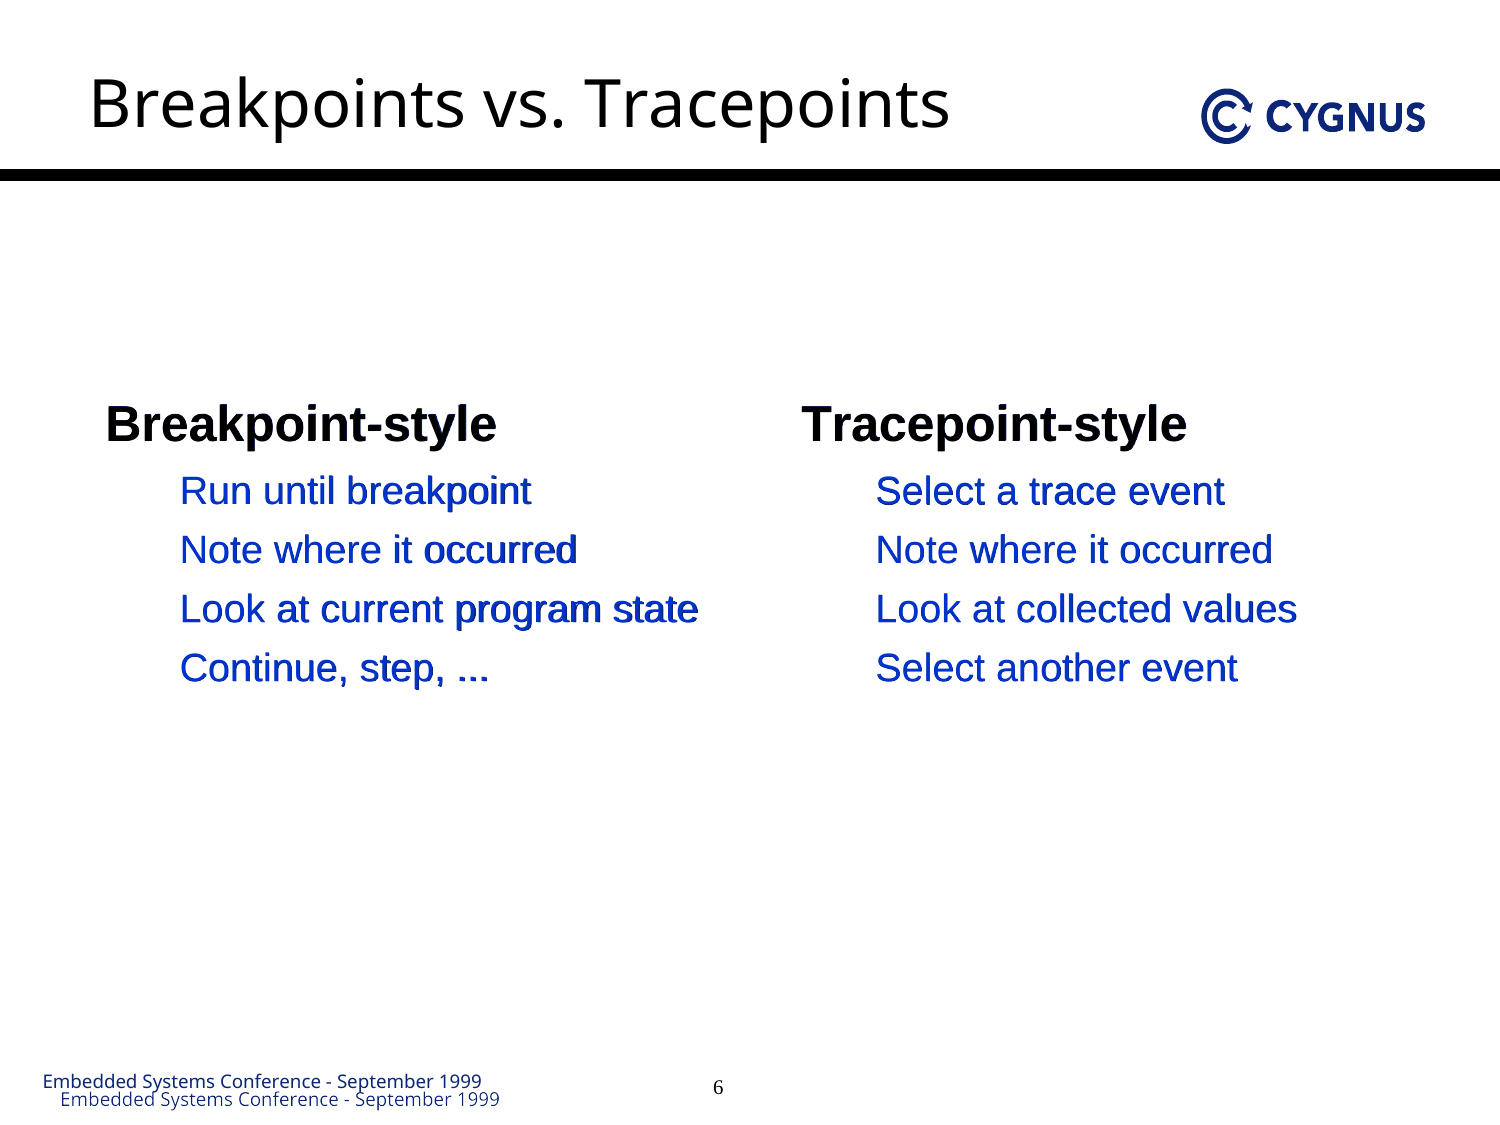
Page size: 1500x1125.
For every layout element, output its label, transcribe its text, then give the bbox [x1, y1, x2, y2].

list Tracepoint-style Select a trace event Note where it occurred Look at collected values Select another event [801, 390, 1438, 700]
title Breakpoints vs. Tracepoints [88, 62, 1189, 134]
list Breakpoint-style Run until breakpoint Note where it occurred Look at current program state Continue, step, ... [105, 390, 781, 701]
